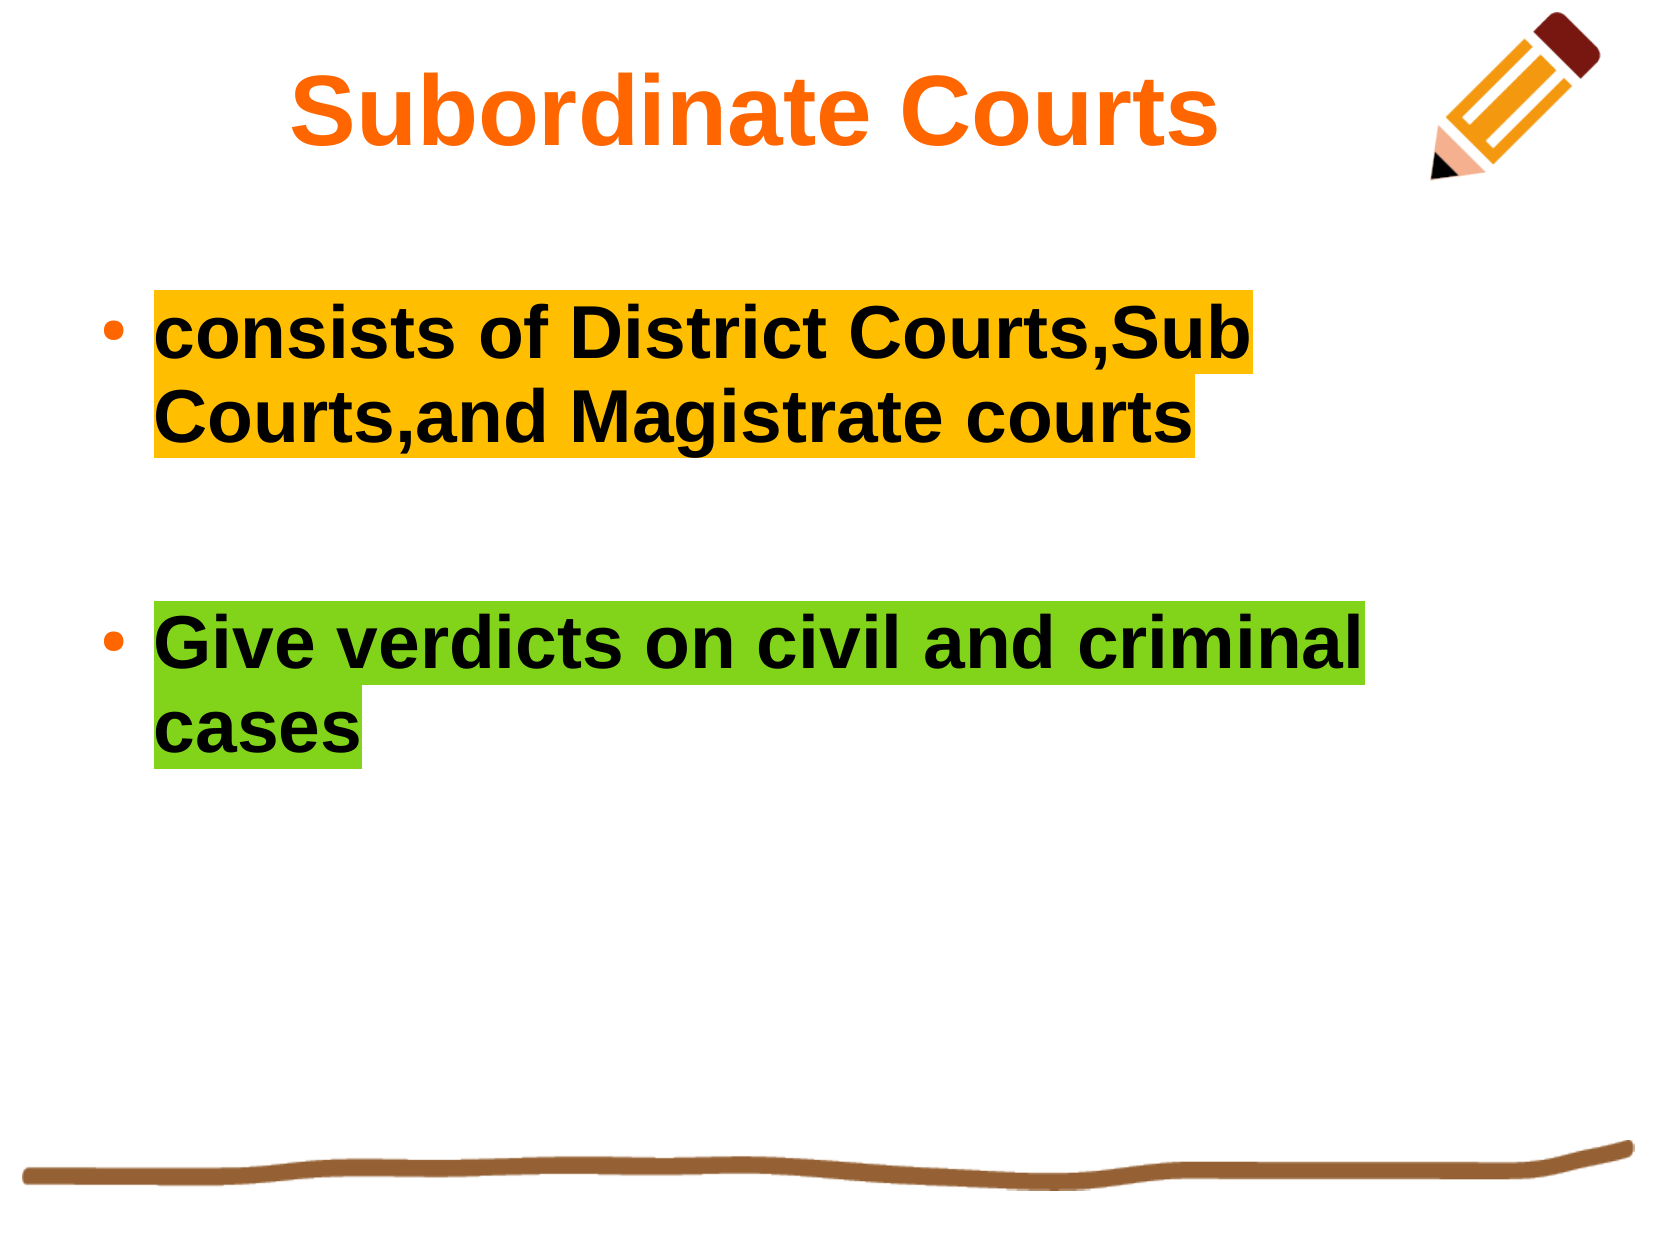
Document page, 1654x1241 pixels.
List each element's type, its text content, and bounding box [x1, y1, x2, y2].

picture [22, 1140, 1635, 1191]
list consists of District Courts,Sub Courts,and Magistrate courts Give verdicts on civil and criminal cases [82, 290, 1576, 1122]
picture [1430, 12, 1601, 181]
title Subordinate Courts [82, 49, 1430, 172]
